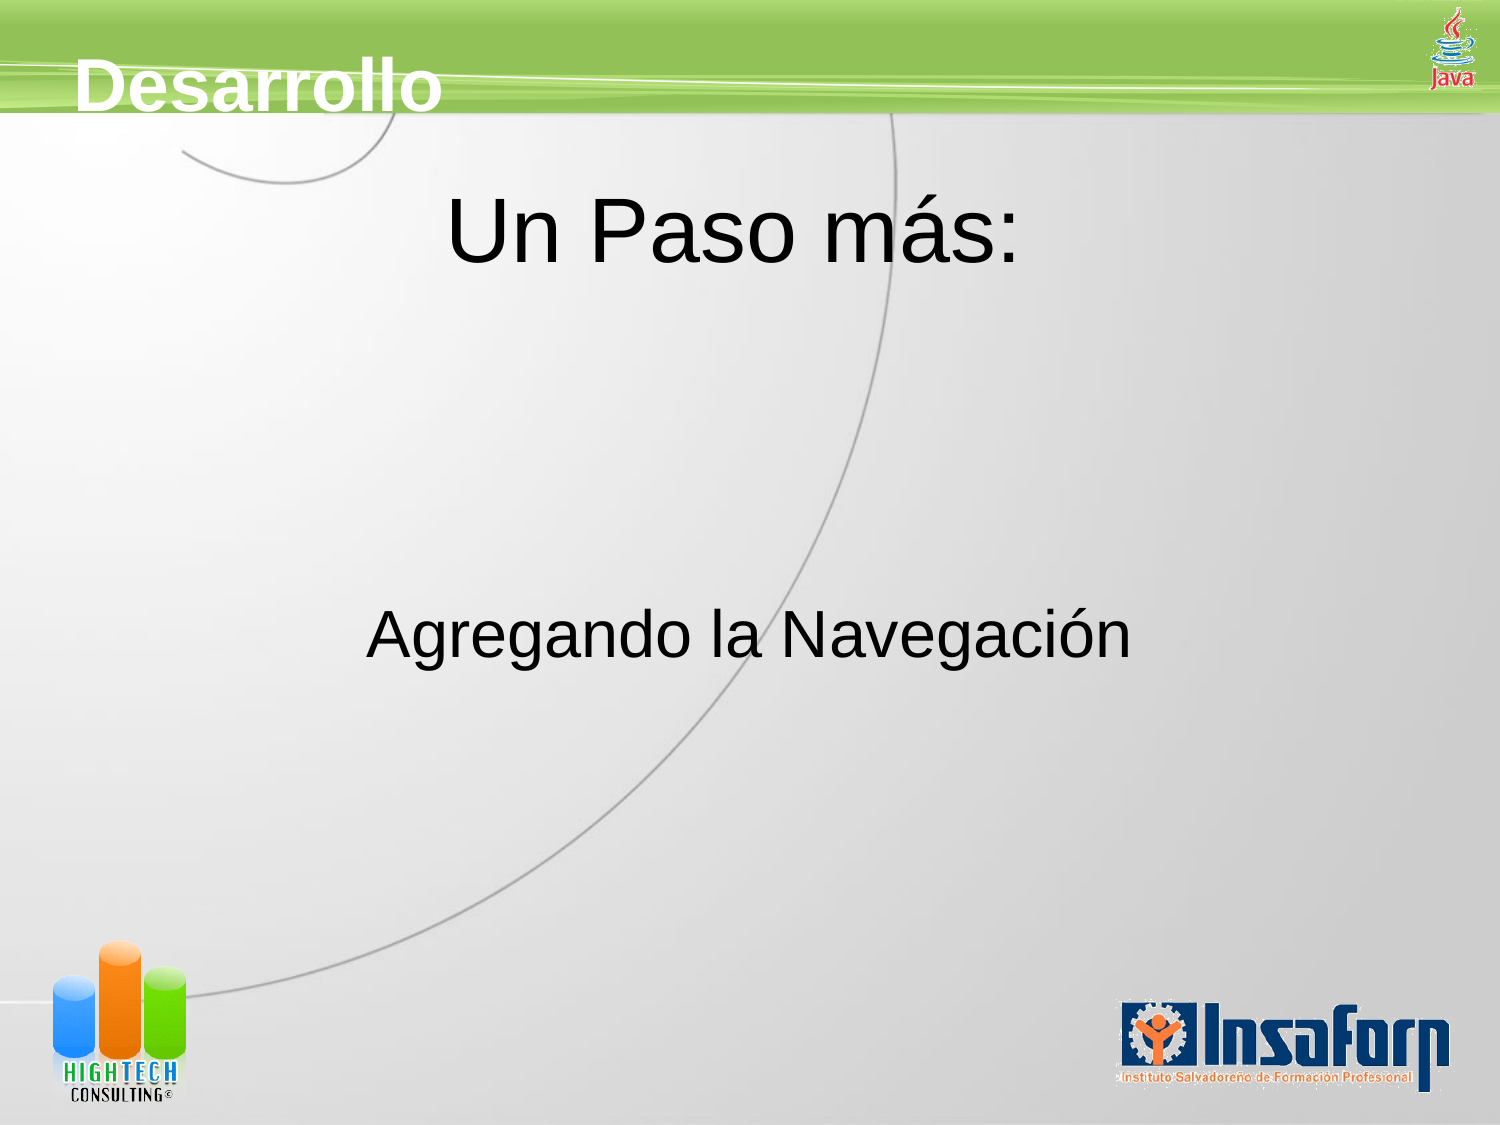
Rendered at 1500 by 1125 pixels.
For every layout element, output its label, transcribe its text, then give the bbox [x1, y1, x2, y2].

title Un Paso más: [59, 137, 1409, 325]
text_box Desarrollo [59, 29, 473, 129]
subtitle Agregando la Navegación [75, 263, 1425, 1006]
picture [0, 0, 1500, 1125]
